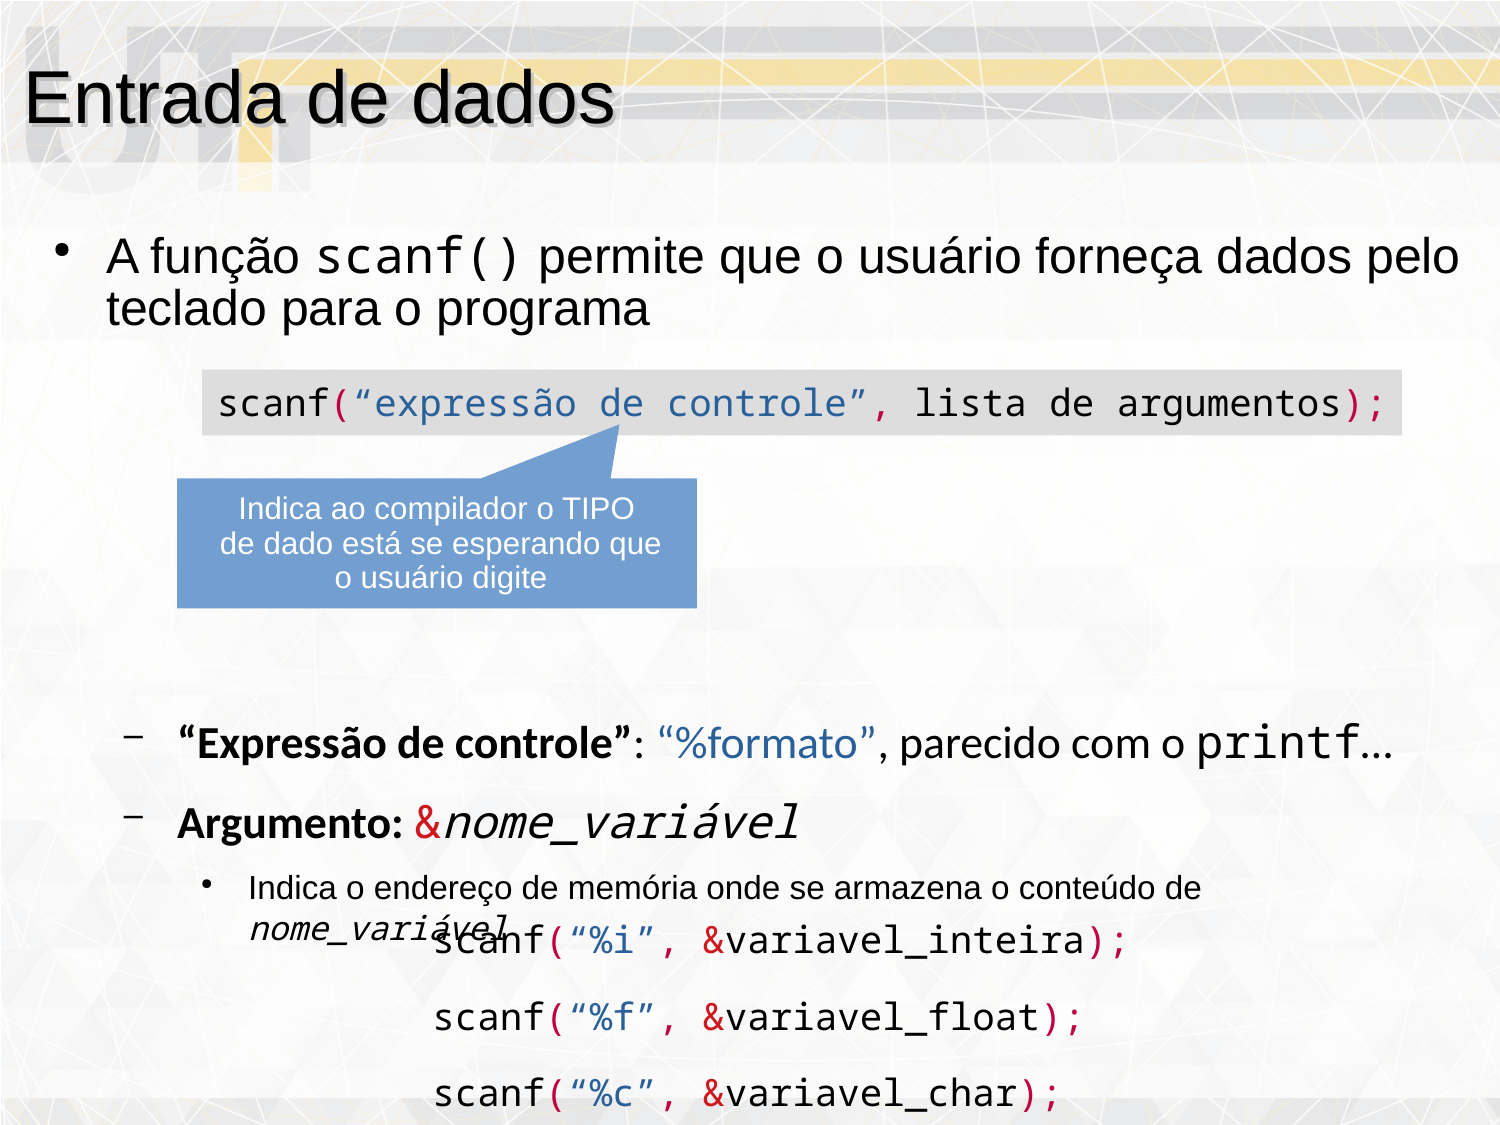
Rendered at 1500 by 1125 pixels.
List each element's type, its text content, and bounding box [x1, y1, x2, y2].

text_box scanf(“expressão de controle”, lista de argumentos); [202, 373, 1298, 432]
text_box Indica ao compilador o TIPO de dado está se esperando que o usuário digite [177, 424, 697, 609]
title Entrada de dados [23, 18, 1489, 178]
list A função scanf() permite que o usuário forneça dados pelo teclado para o programa “Expressão de controle”: “%formato”, parecido com o printf… Argumento: &nome_variável Indica o endereço de memória onde se armazena o conteúdo de nome_variável [35, 224, 1477, 1087]
text_box scanf(“%i”, &variavel_inteira); scanf(“%f”, &variavel_float); scanf(“%c”, &variavel_char); [417, 880, 1083, 1065]
